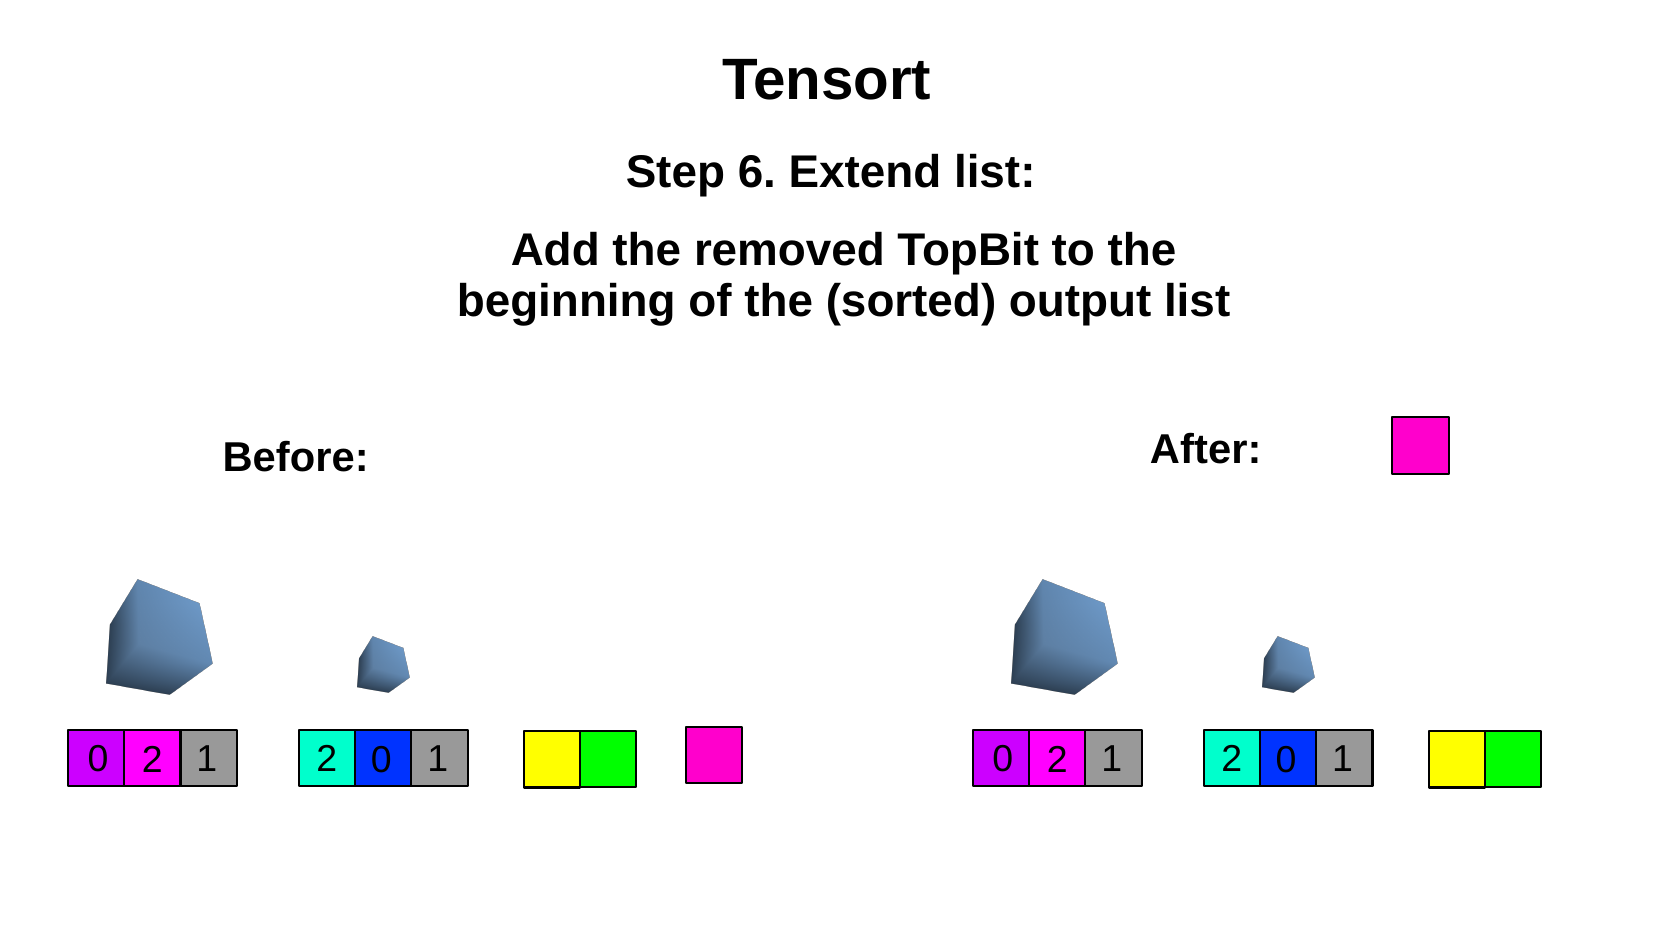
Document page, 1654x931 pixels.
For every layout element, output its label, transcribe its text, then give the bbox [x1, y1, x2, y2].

text_box 0 [1260, 730, 1318, 788]
title Tensort [82, 2, 1571, 158]
text_box [1392, 417, 1449, 474]
text_box 2 [1206, 730, 1260, 787]
text_box 1 [181, 730, 238, 788]
text_box [68, 730, 72, 787]
text_box Add the removed TopBit to the beginning of the (sorted) output list [150, 216, 1538, 334]
text_box [523, 731, 637, 788]
text_box [685, 727, 743, 784]
text_box 0 [72, 730, 124, 787]
text_box 2 [127, 730, 181, 788]
text_box [1428, 731, 1542, 788]
text_box 1 [1318, 730, 1374, 787]
text_box [298, 729, 468, 787]
text_box 0 [356, 730, 413, 788]
text_box 1 [1086, 730, 1143, 788]
text_box Step 6. Extend list: [610, 138, 1506, 216]
text_box 0 [977, 730, 1029, 787]
text_box 2 [301, 730, 356, 787]
text_box After: [1061, 392, 1350, 506]
text_box [1203, 729, 1373, 787]
subtitle Before: [151, 400, 440, 514]
text_box 2 [1032, 730, 1086, 788]
text_box 1 [413, 730, 469, 787]
text_box [972, 730, 977, 787]
